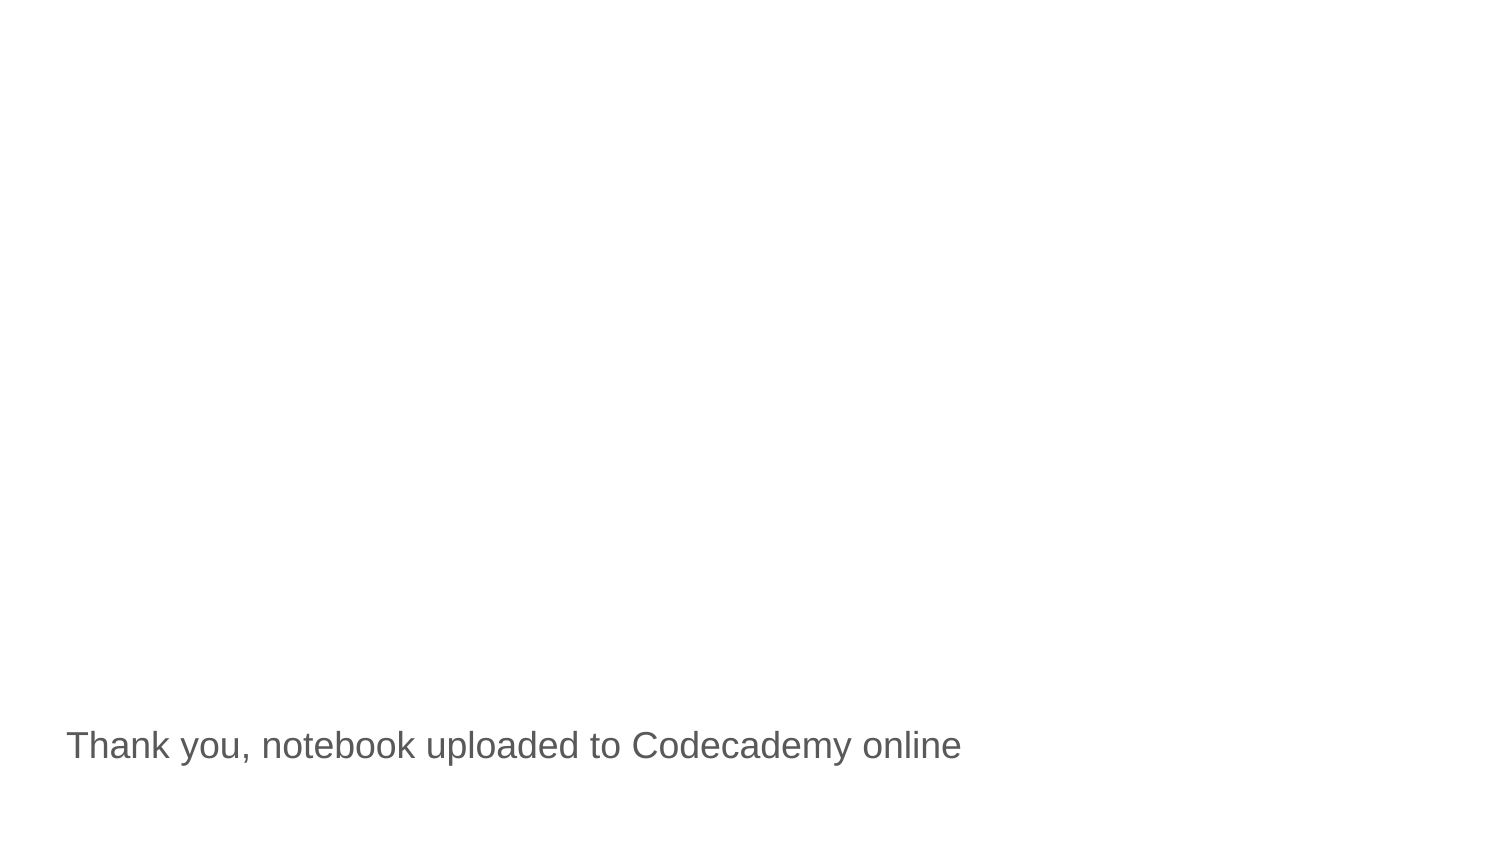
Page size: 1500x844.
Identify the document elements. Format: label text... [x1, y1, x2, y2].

list Thank you, notebook uploaded to Codecademy online [51, 694, 1036, 794]
